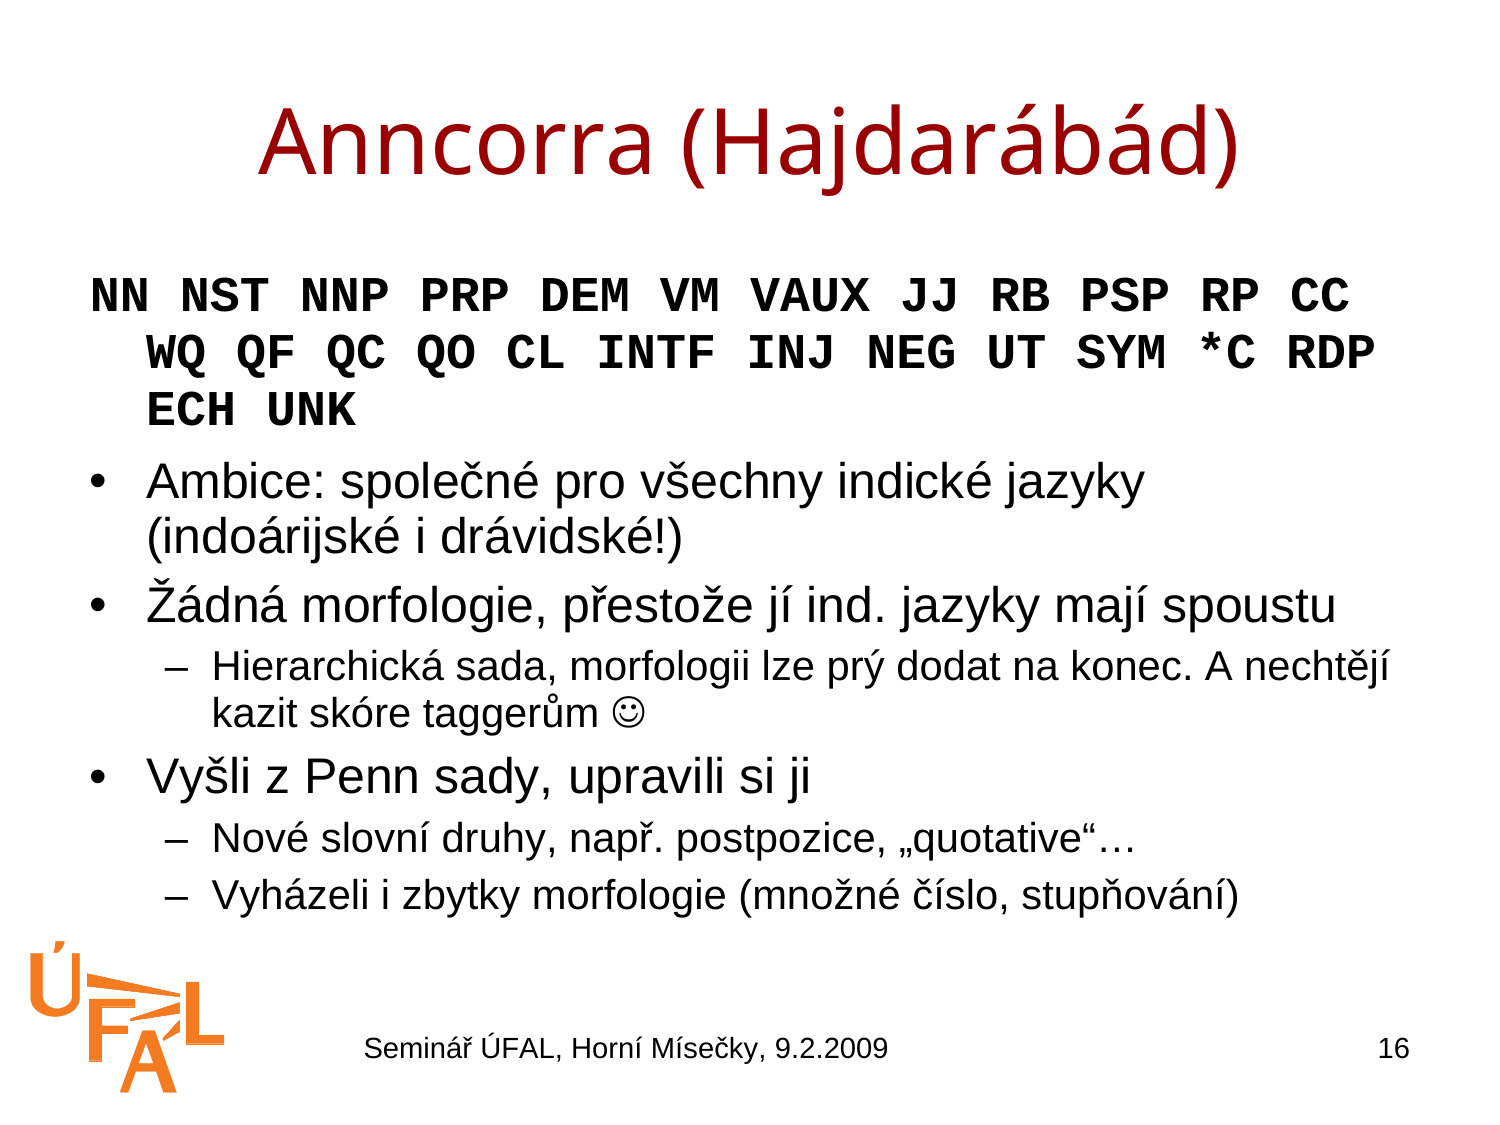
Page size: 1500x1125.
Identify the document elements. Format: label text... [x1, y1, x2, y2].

list NN NST NNP PRP DEM VM VAUX JJ RB PSP RP CC WQ QF QC QO CL INTF INJ NEG UT SYM *C RDP ECH UNK Ambice: společné pro všechny indické jazyky (indoárijské i drávidské!) Žádná morfologie, přestože jí ind. jazyky mají spoustu Hierarchická sada, morfologii lze prý dodat na konec. A nechtějí kazit skóre taggerům  Vyšli z Penn sady, upravili si ji Nové slovní druhy, např. postpozice, „quotative“… Vyházeli i zbytky morfologie (množné číslo, stupňování) [75, 262, 1426, 1006]
title Anncorra (Hajdarábád) [75, 45, 1426, 233]
